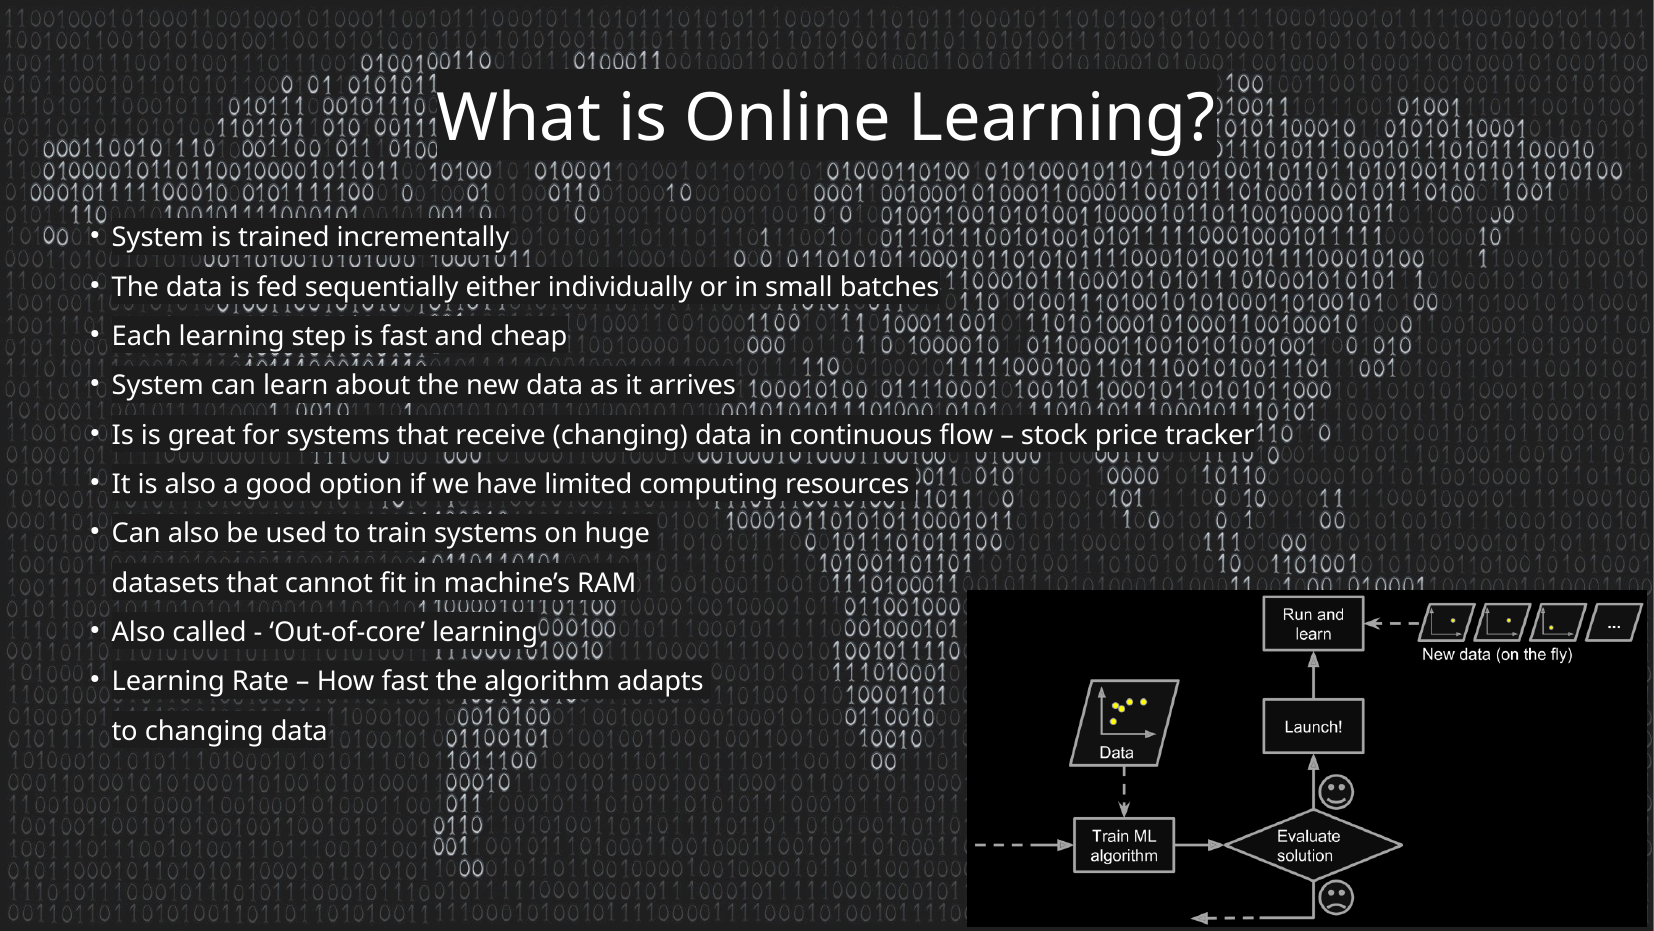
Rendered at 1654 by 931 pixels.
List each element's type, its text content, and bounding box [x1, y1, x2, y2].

title What is Online Learning? [82, 37, 1571, 193]
list System is trained incrementally The data is fed sequentially either individually or in small batches Each learning step is fast and cheap System can learn about the new data as it arrives Is is great for systems that receive (changing) data in continuous flow – stock price tracker It is also a good option if we have limited computing resources Can also be used to train systems on huge datasets that cannot fit in machine’s RAM Also called - ‘Out-of-core’ learning Learning Rate – How fast the algorithm adapts to changing data [82, 217, 1571, 758]
picture [0, 0, 1654, 931]
